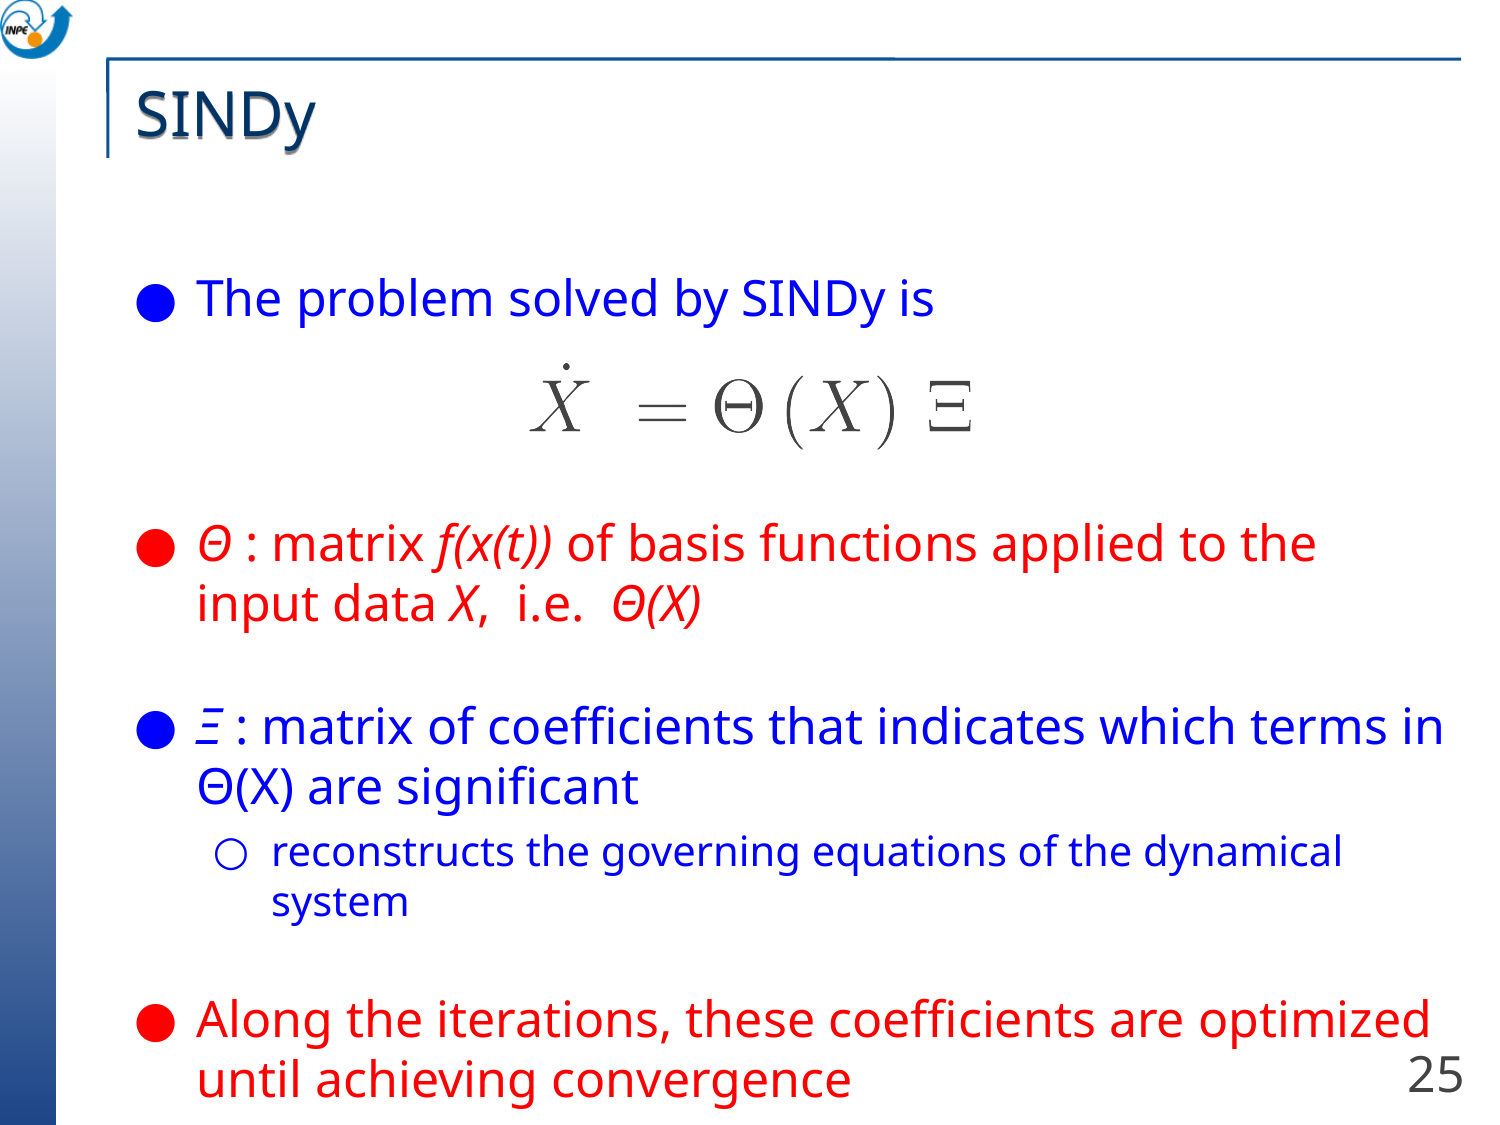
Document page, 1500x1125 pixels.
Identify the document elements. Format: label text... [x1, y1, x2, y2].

list The problem solved by SINDy is Θ : matrix f(x(t)) of basis functions applied to the input data X, i.e. Θ(X) Ξ : matrix of coefficients that indicates which terms in Θ(X) are significant reconstructs the governing equations of the dynamical system Along the iterations, these coefficients are optimized until achieving convergence [106, 252, 1465, 1050]
title SINDy [106, 59, 1465, 181]
picture [529, 363, 971, 450]
slide_number 1 [1389, 1033, 1480, 1120]
picture [0, 0, 73, 59]
